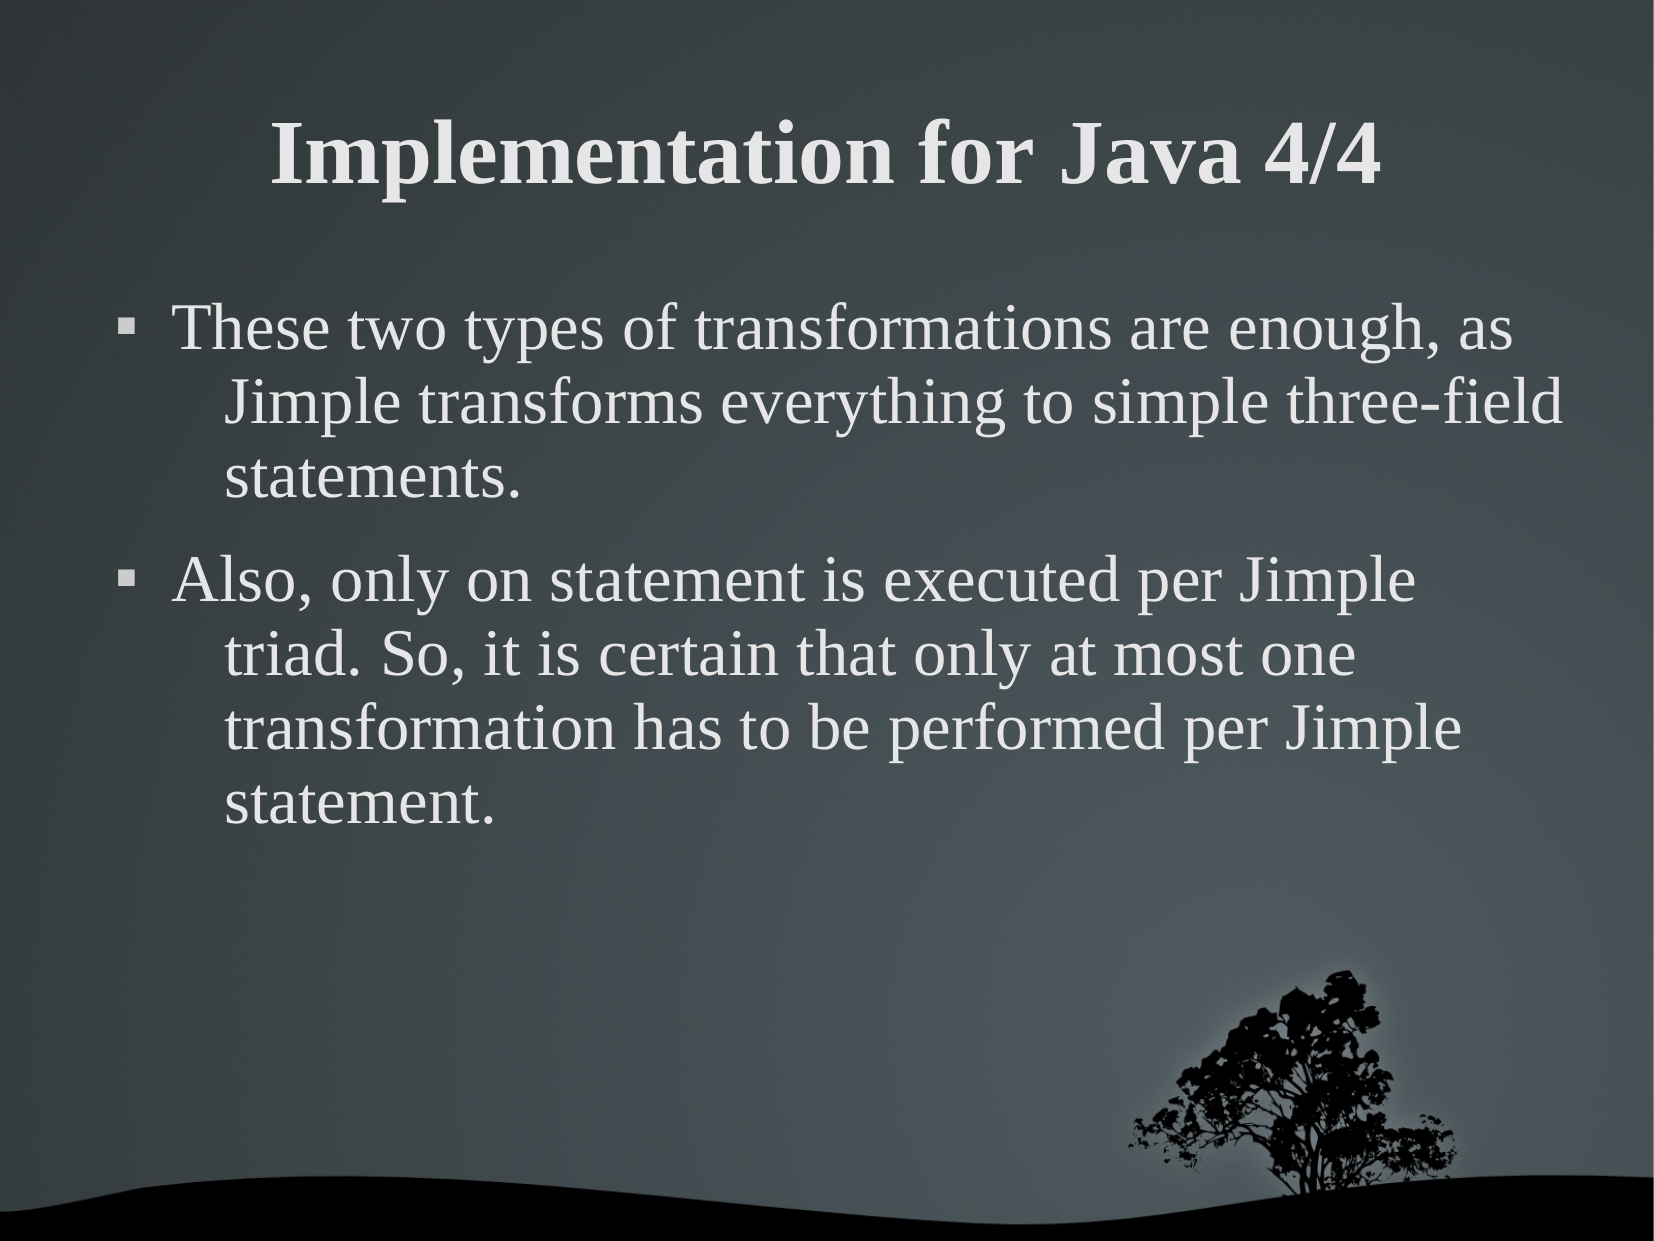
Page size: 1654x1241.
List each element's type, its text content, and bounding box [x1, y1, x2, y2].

list These two types of transformations are enough, as Jimple transforms everything to simple three-field statements. Also, only on statement is executed per Jimple triad. So, it is certain that only at most one transformation has to be performed per Jimple statement. [82, 290, 1571, 1094]
picture [0, 0, 1654, 1241]
title Implementation for Java 4/4 [82, 56, 1571, 250]
